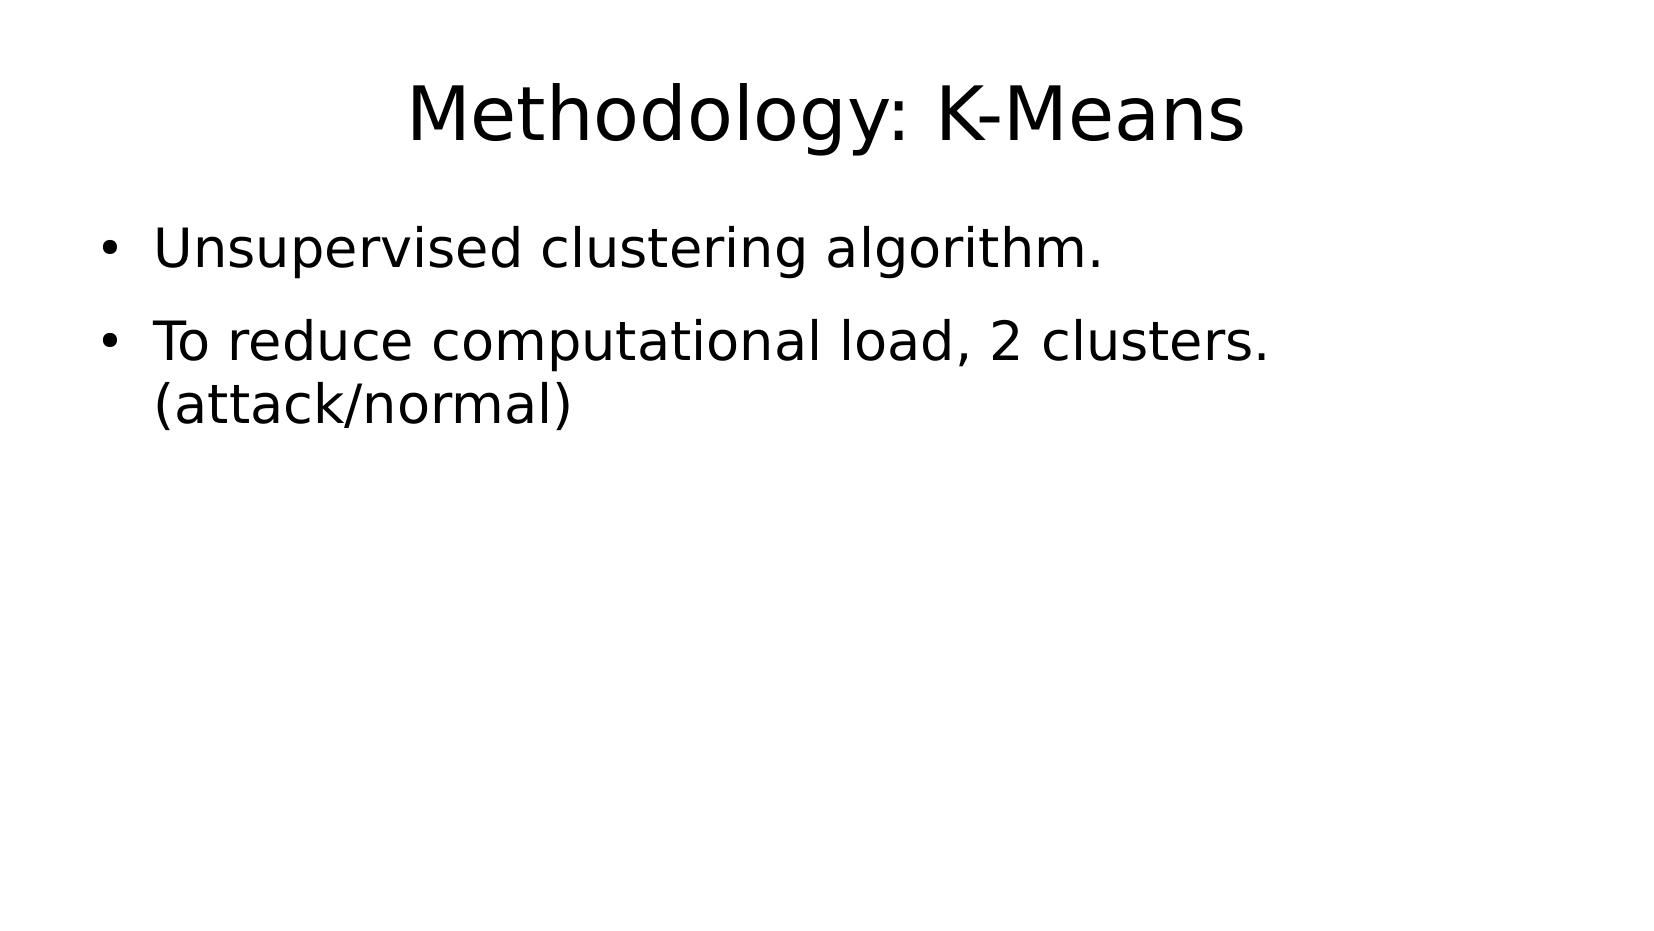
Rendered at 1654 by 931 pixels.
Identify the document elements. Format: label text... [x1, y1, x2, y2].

title Methodology: K-Means [82, 37, 1571, 193]
list Unsupervised clustering algorithm. To reduce computational load, 2 clusters. (attack/normal) [82, 217, 1571, 758]
